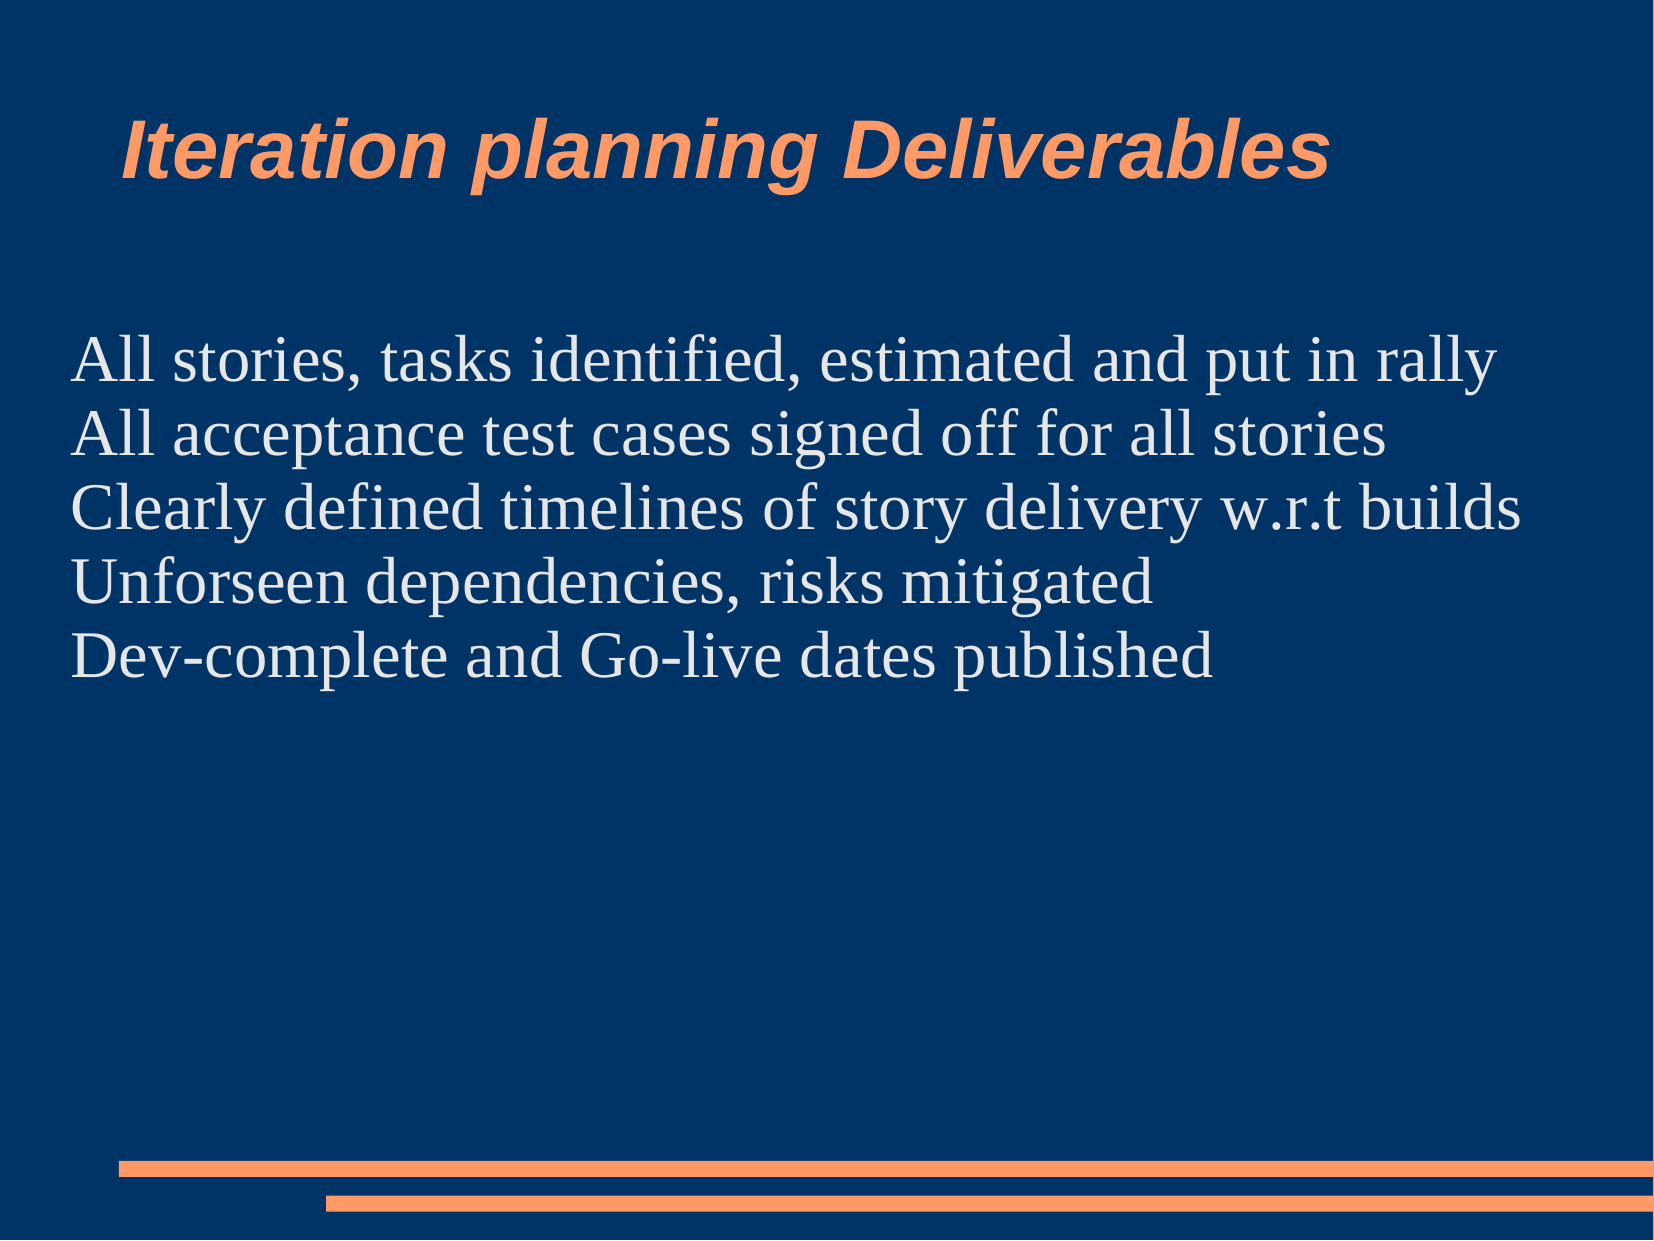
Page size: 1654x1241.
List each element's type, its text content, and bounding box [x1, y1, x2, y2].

title Iteration planning Deliverables [121, 46, 1534, 254]
list All stories, tasks identified, estimated and put in rally All acceptance test cases signed off for all stories Clearly defined timelines of story delivery w.r.t builds Unforseen dependencies, risks mitigated Dev-complete and Go-live dates published [79, 322, 1606, 1132]
